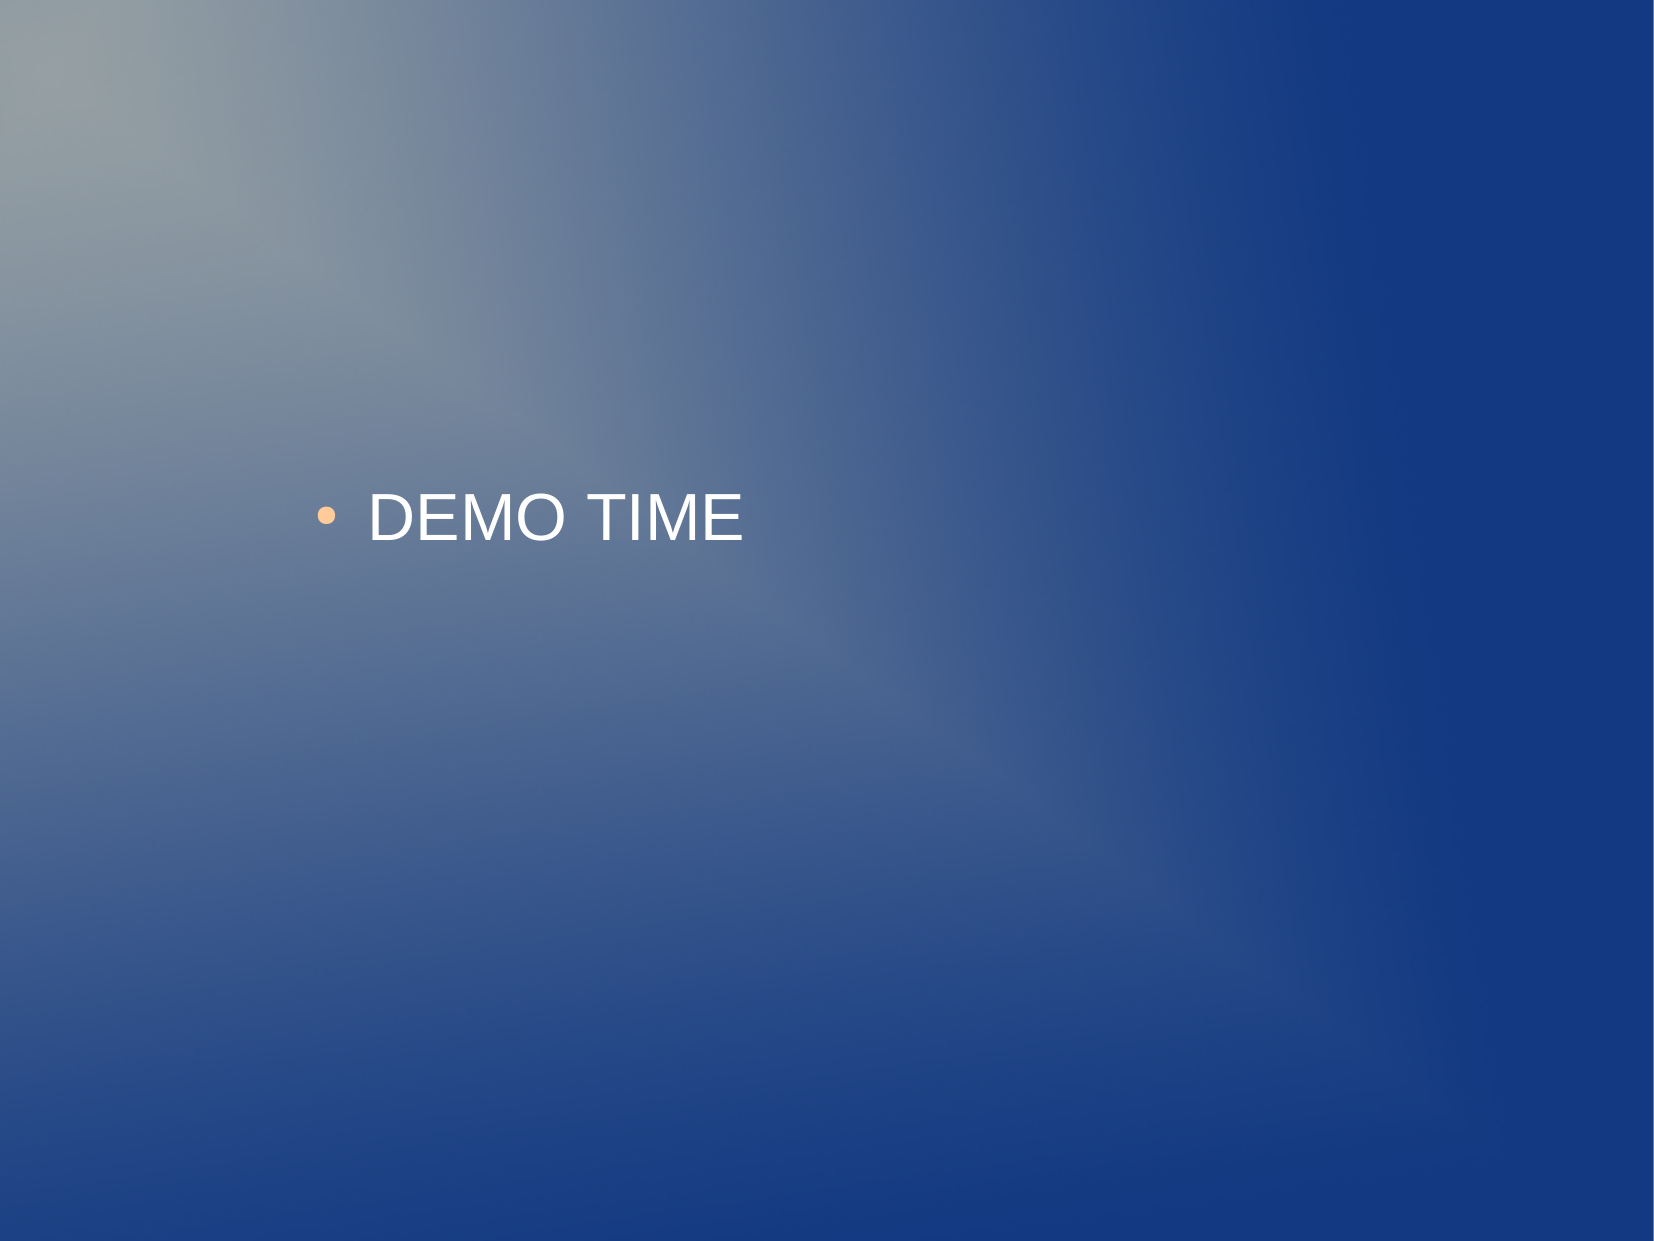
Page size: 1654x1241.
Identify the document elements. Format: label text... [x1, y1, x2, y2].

picture [0, 0, 1654, 1241]
list DEMO TIME [296, 480, 1654, 1200]
